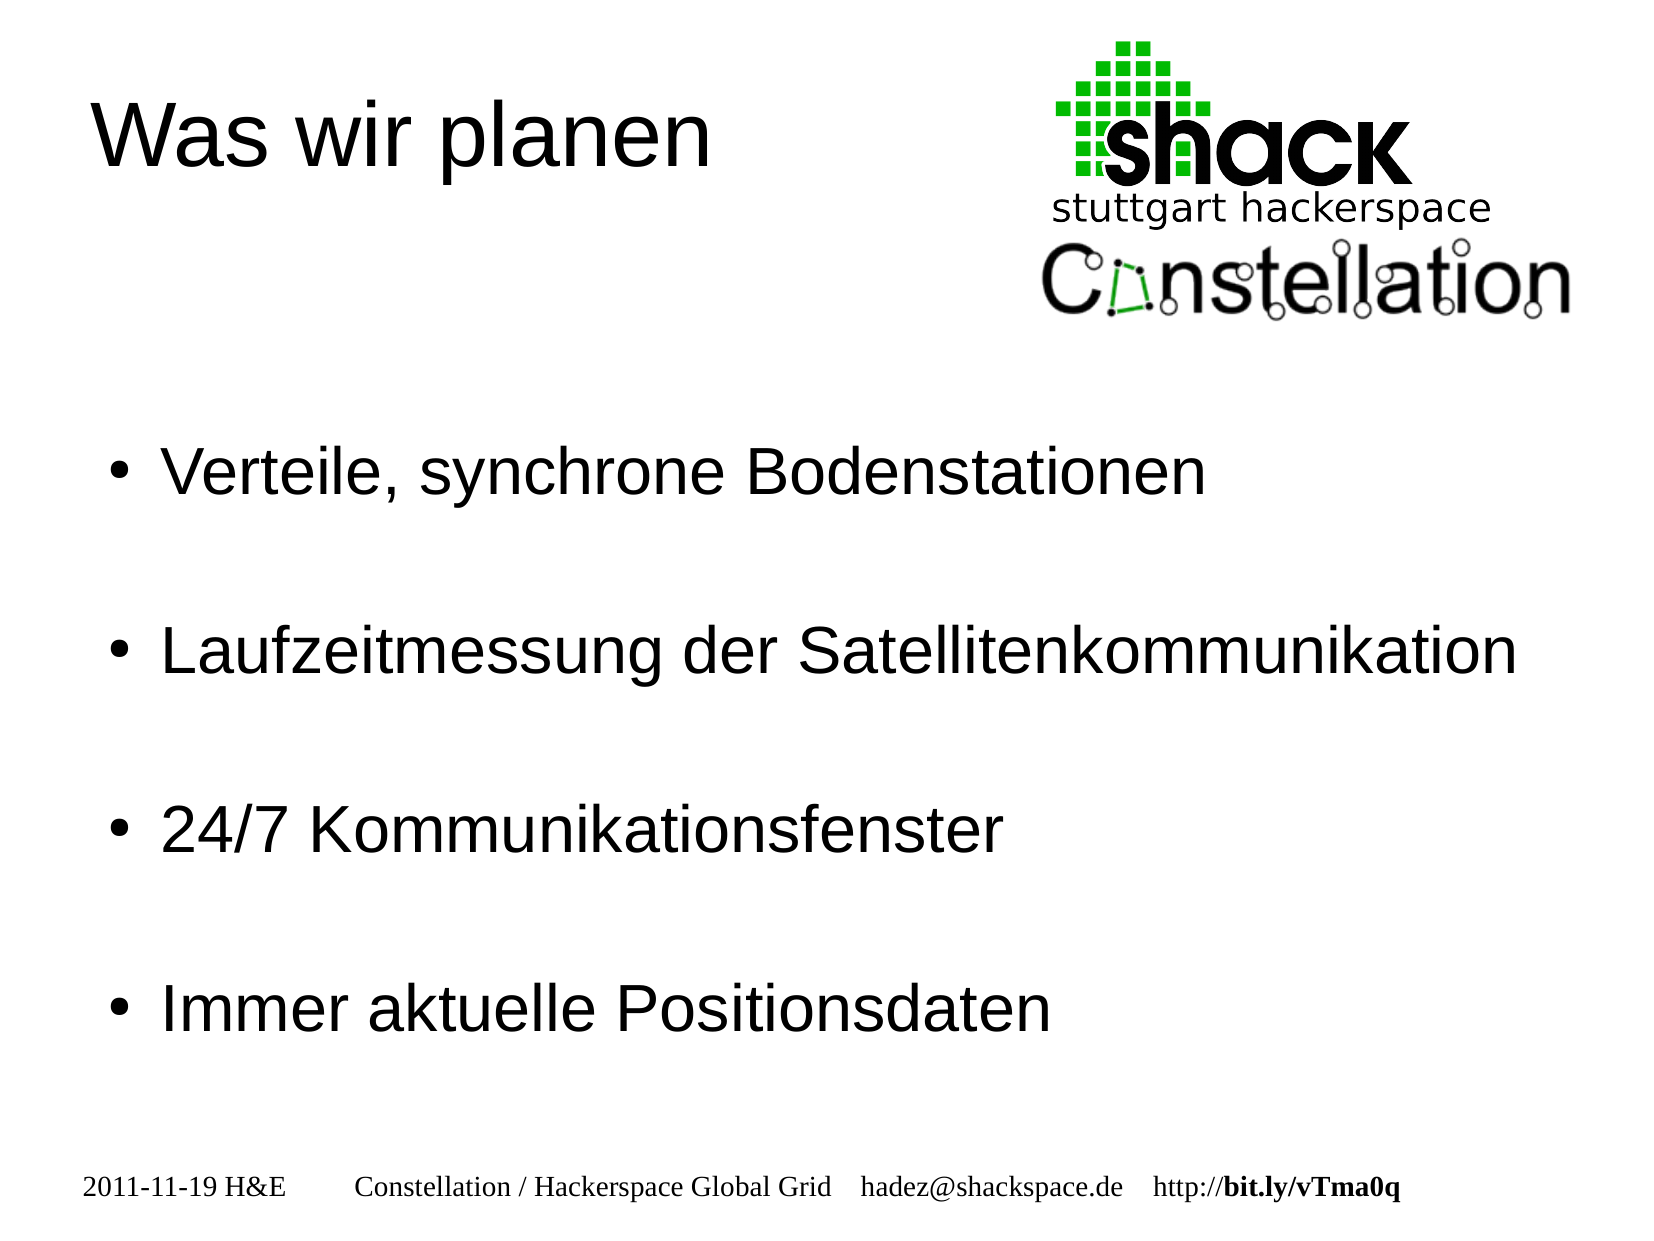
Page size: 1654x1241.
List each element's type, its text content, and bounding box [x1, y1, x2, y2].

title Was wir planen [90, 30, 1029, 241]
picture [1028, 34, 1586, 325]
list Verteile, synchrone Bodenstationen Laufzeitmessung der Satellitenkommunikation 24/7 Kommunikationsfenster Immer aktuelle Positionsdaten [90, 330, 1571, 1141]
